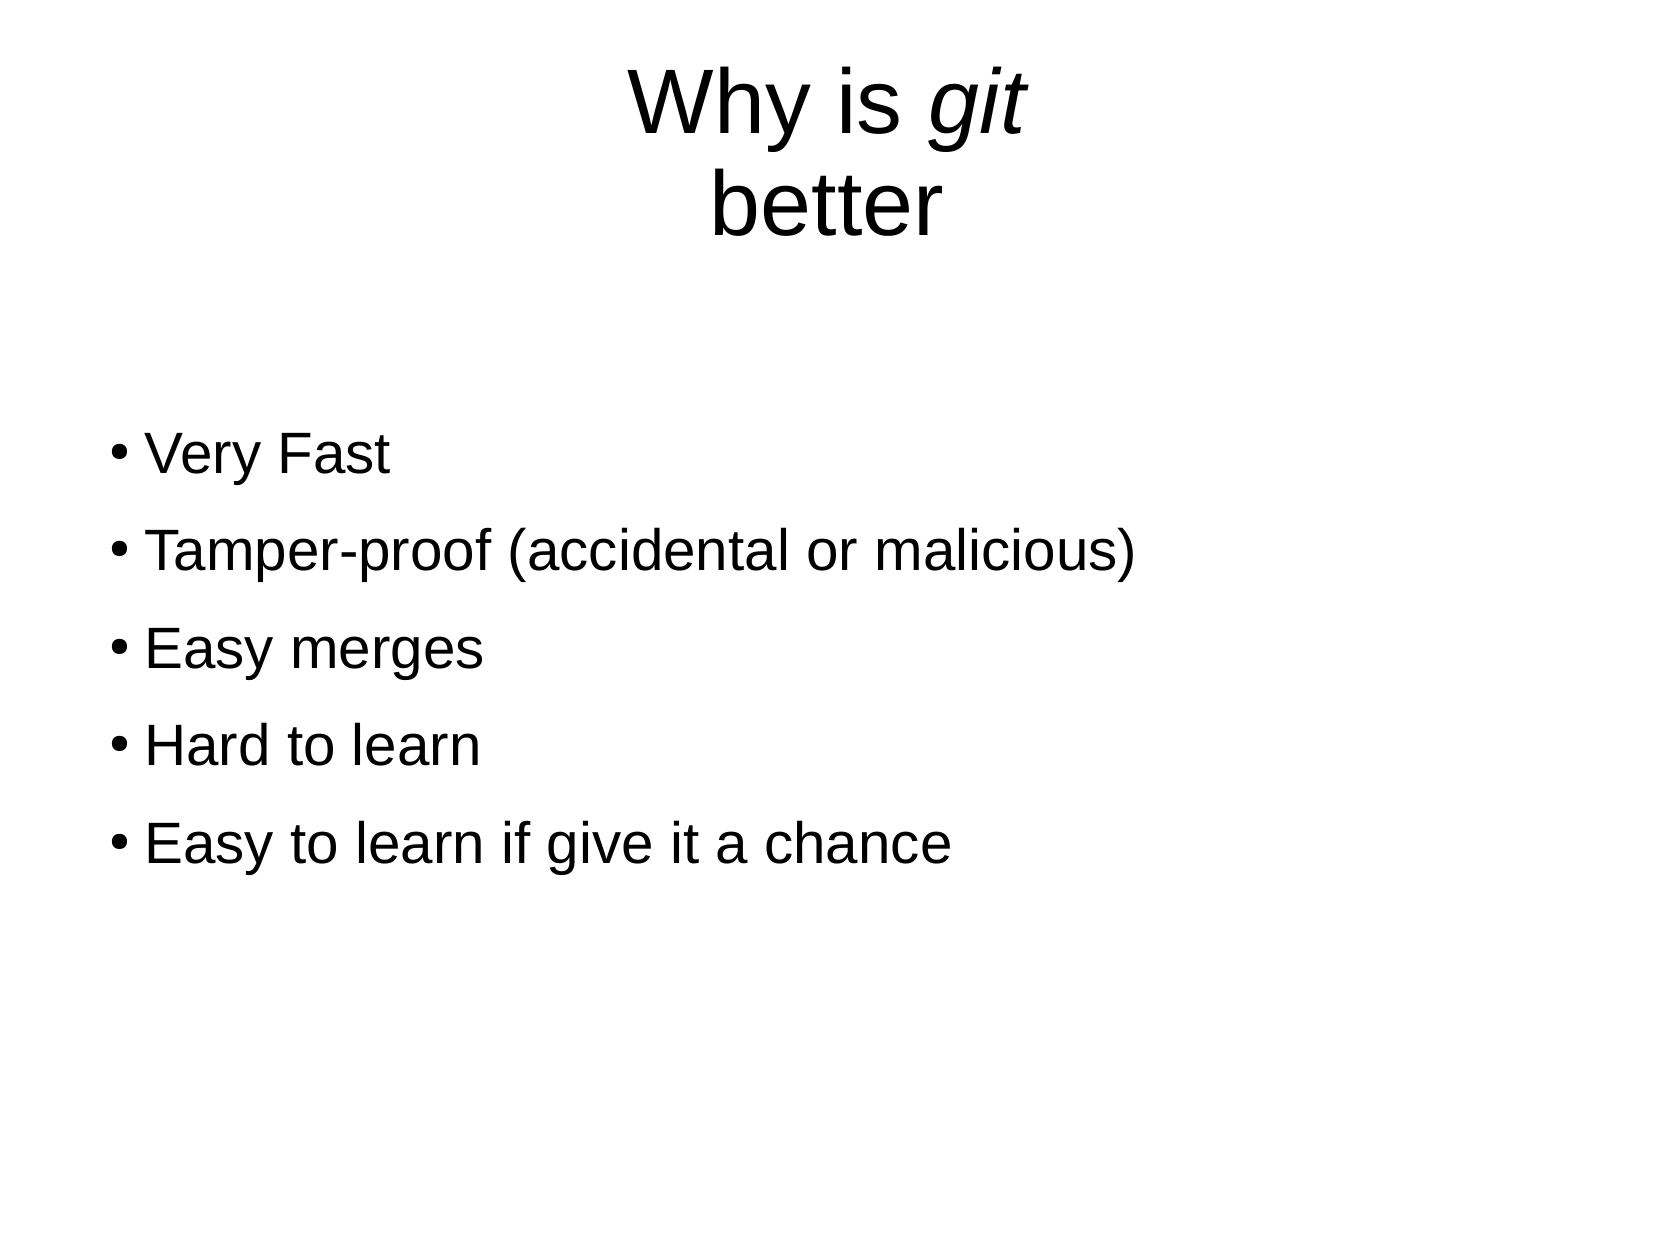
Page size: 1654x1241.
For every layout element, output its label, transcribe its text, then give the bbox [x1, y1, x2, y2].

title Why is git better [82, 49, 1571, 257]
text_box Very Fast Tamper-proof (accidental or malicious) Easy merges Hard to learn Easy to learn if give it a chance [94, 380, 1155, 851]
